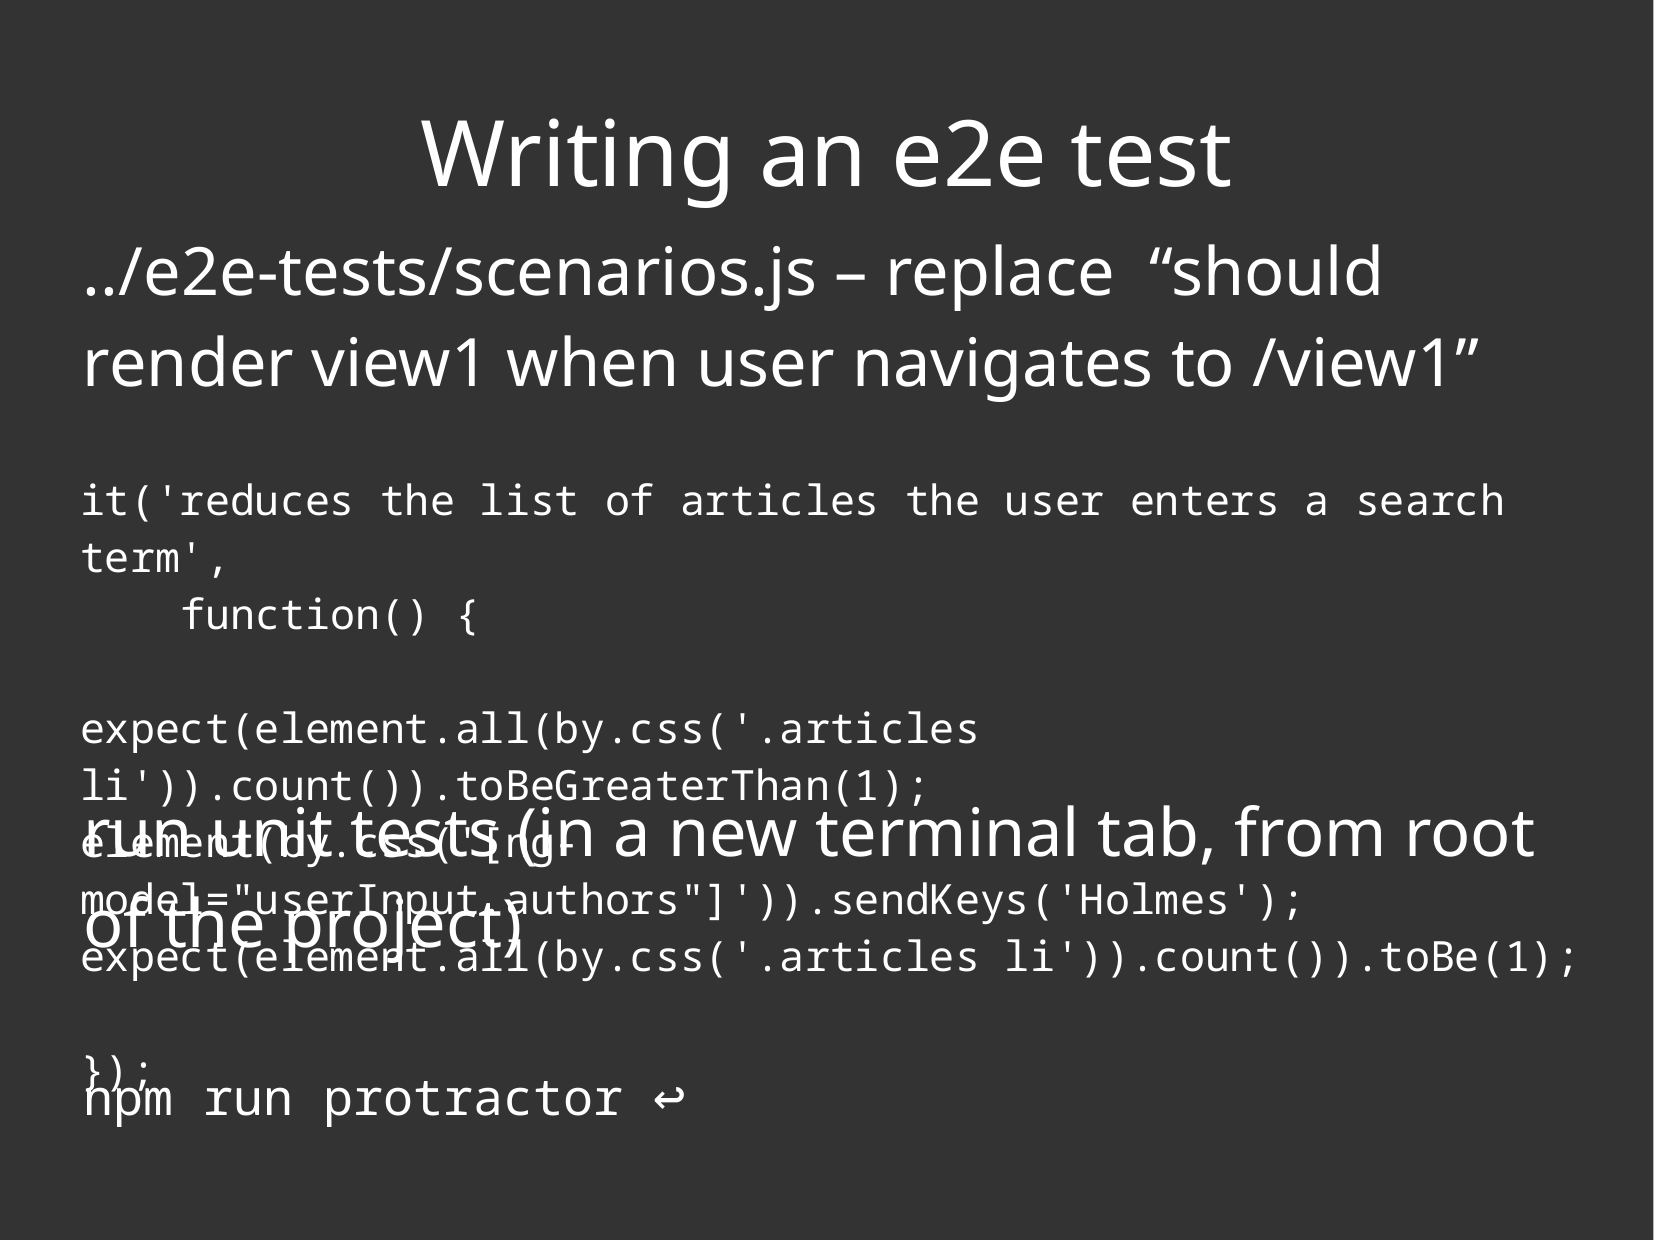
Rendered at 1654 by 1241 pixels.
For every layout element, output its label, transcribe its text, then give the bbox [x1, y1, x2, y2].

text_box it('reduces the list of articles the user enters a search term', function() { expect(element.all(by.css('.articles li')).count()).toBeGreaterThan(1); element(by.css('[ng-model="userInput.authors"]')).sendKeys('Holmes'); expect(element.all(by.css('.articles li')).count()).toBe(1); }); [65, 463, 1630, 815]
title Writing an e2e test [82, 47, 1571, 239]
title run unit tests (in a new terminal tab, from root of the project) npm run protractor ↩ [83, 818, 1572, 1099]
title ../e2e-tests/scenarios.js – replace “should render view1 when user navigates to /view1” [82, 239, 1572, 390]
